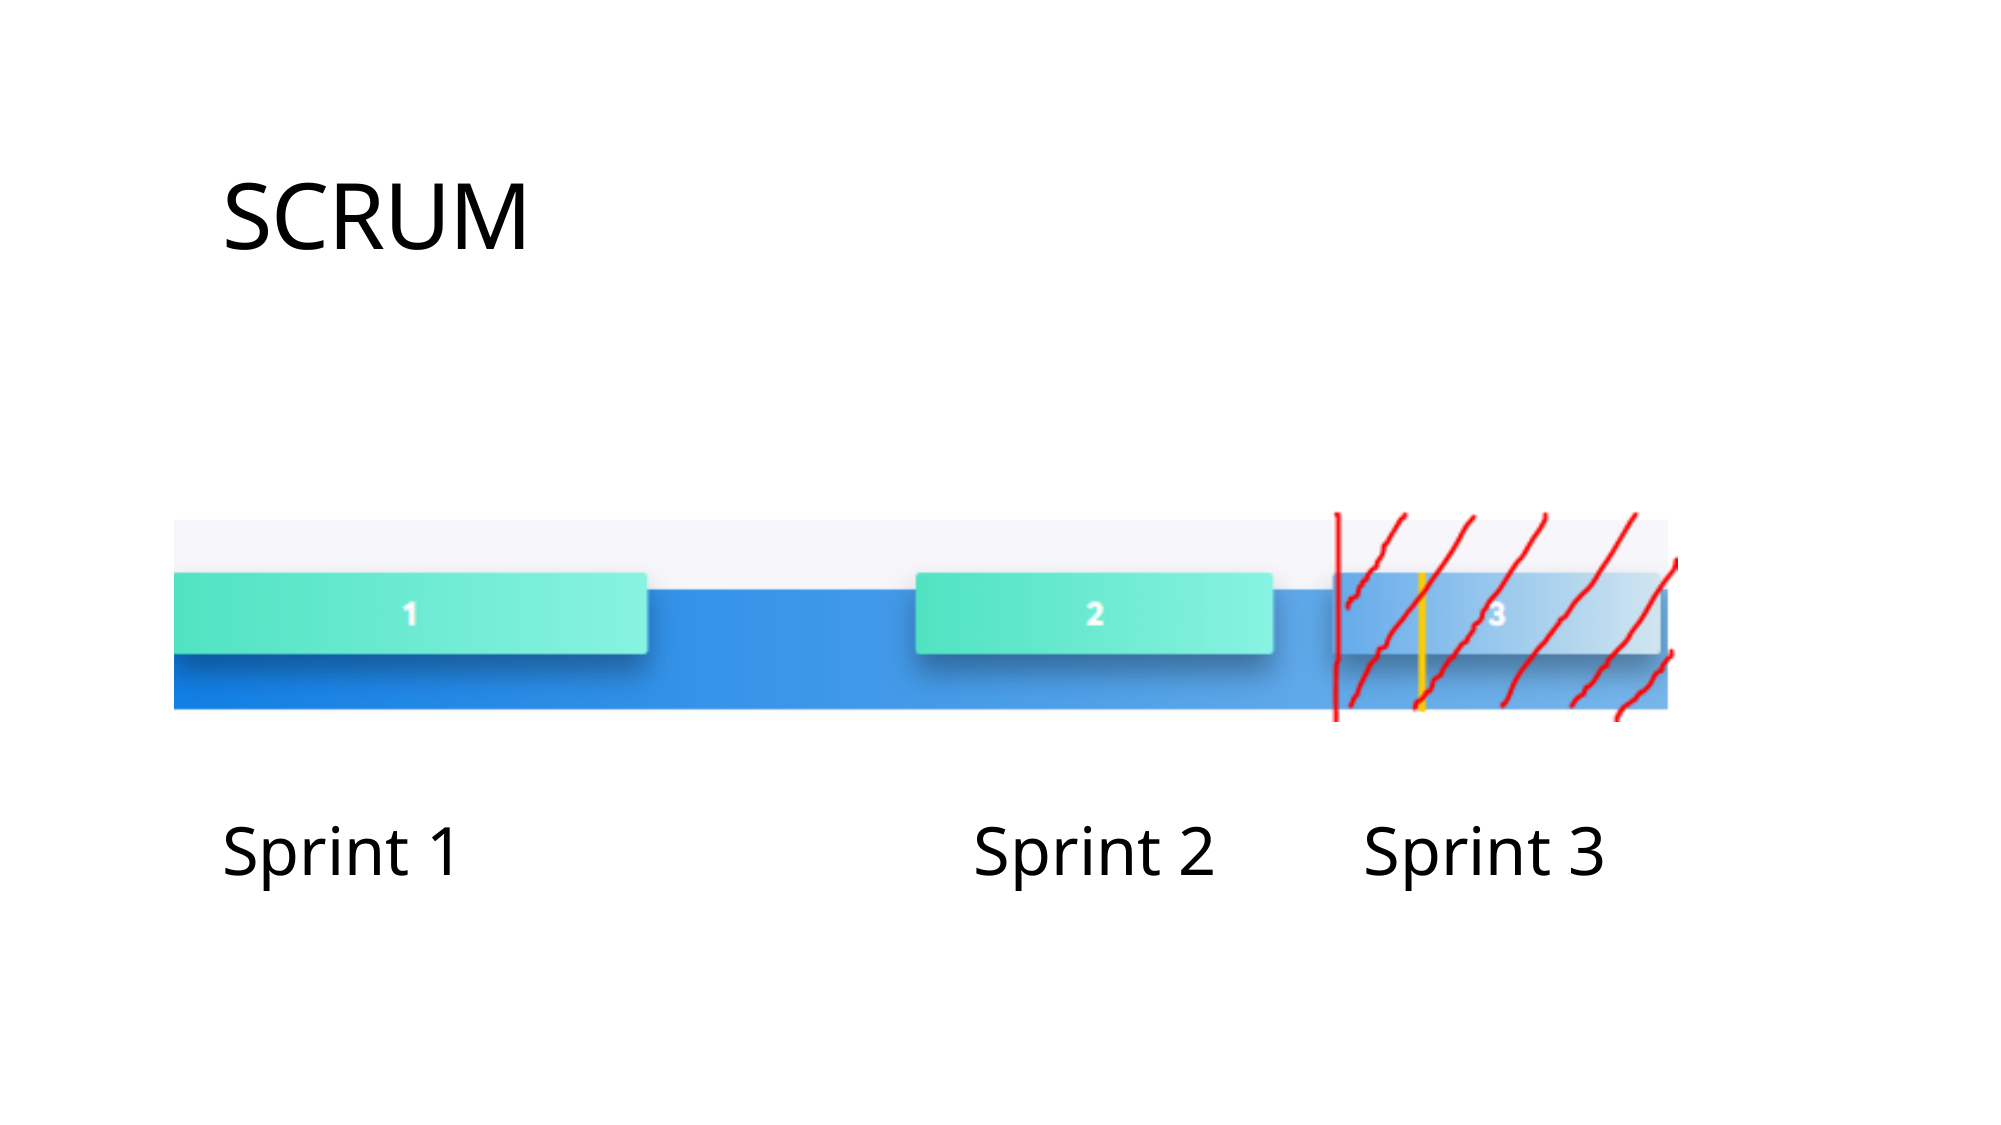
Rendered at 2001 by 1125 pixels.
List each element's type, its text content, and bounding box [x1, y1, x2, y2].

title SCRUM [206, 60, 1797, 278]
text_box Sprint 3 [1348, 800, 1672, 897]
text_box Sprint 1 [207, 800, 530, 897]
text_box Sprint 2 [958, 800, 1282, 897]
picture [174, 511, 1678, 722]
